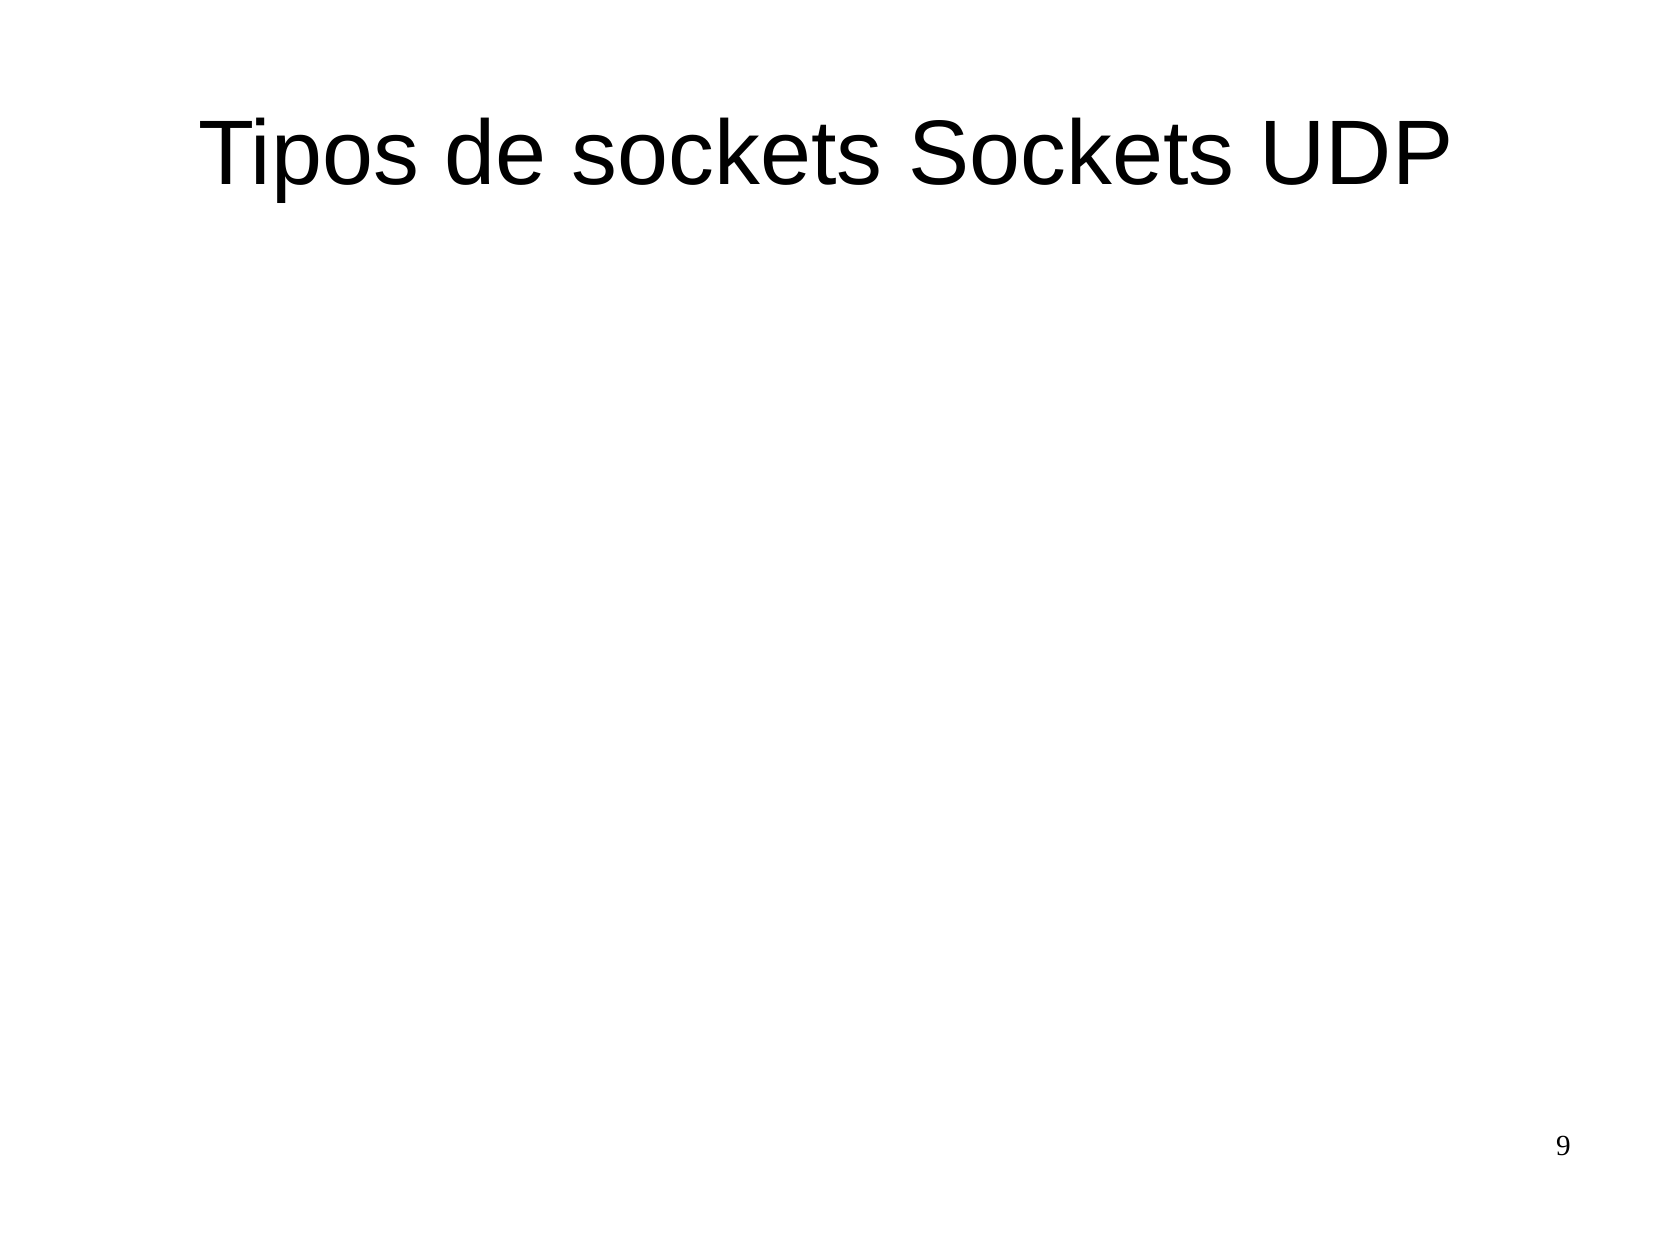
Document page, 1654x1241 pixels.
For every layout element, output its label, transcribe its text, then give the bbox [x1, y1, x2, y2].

title Tipos de sockets Sockets UDP [82, 49, 1571, 257]
